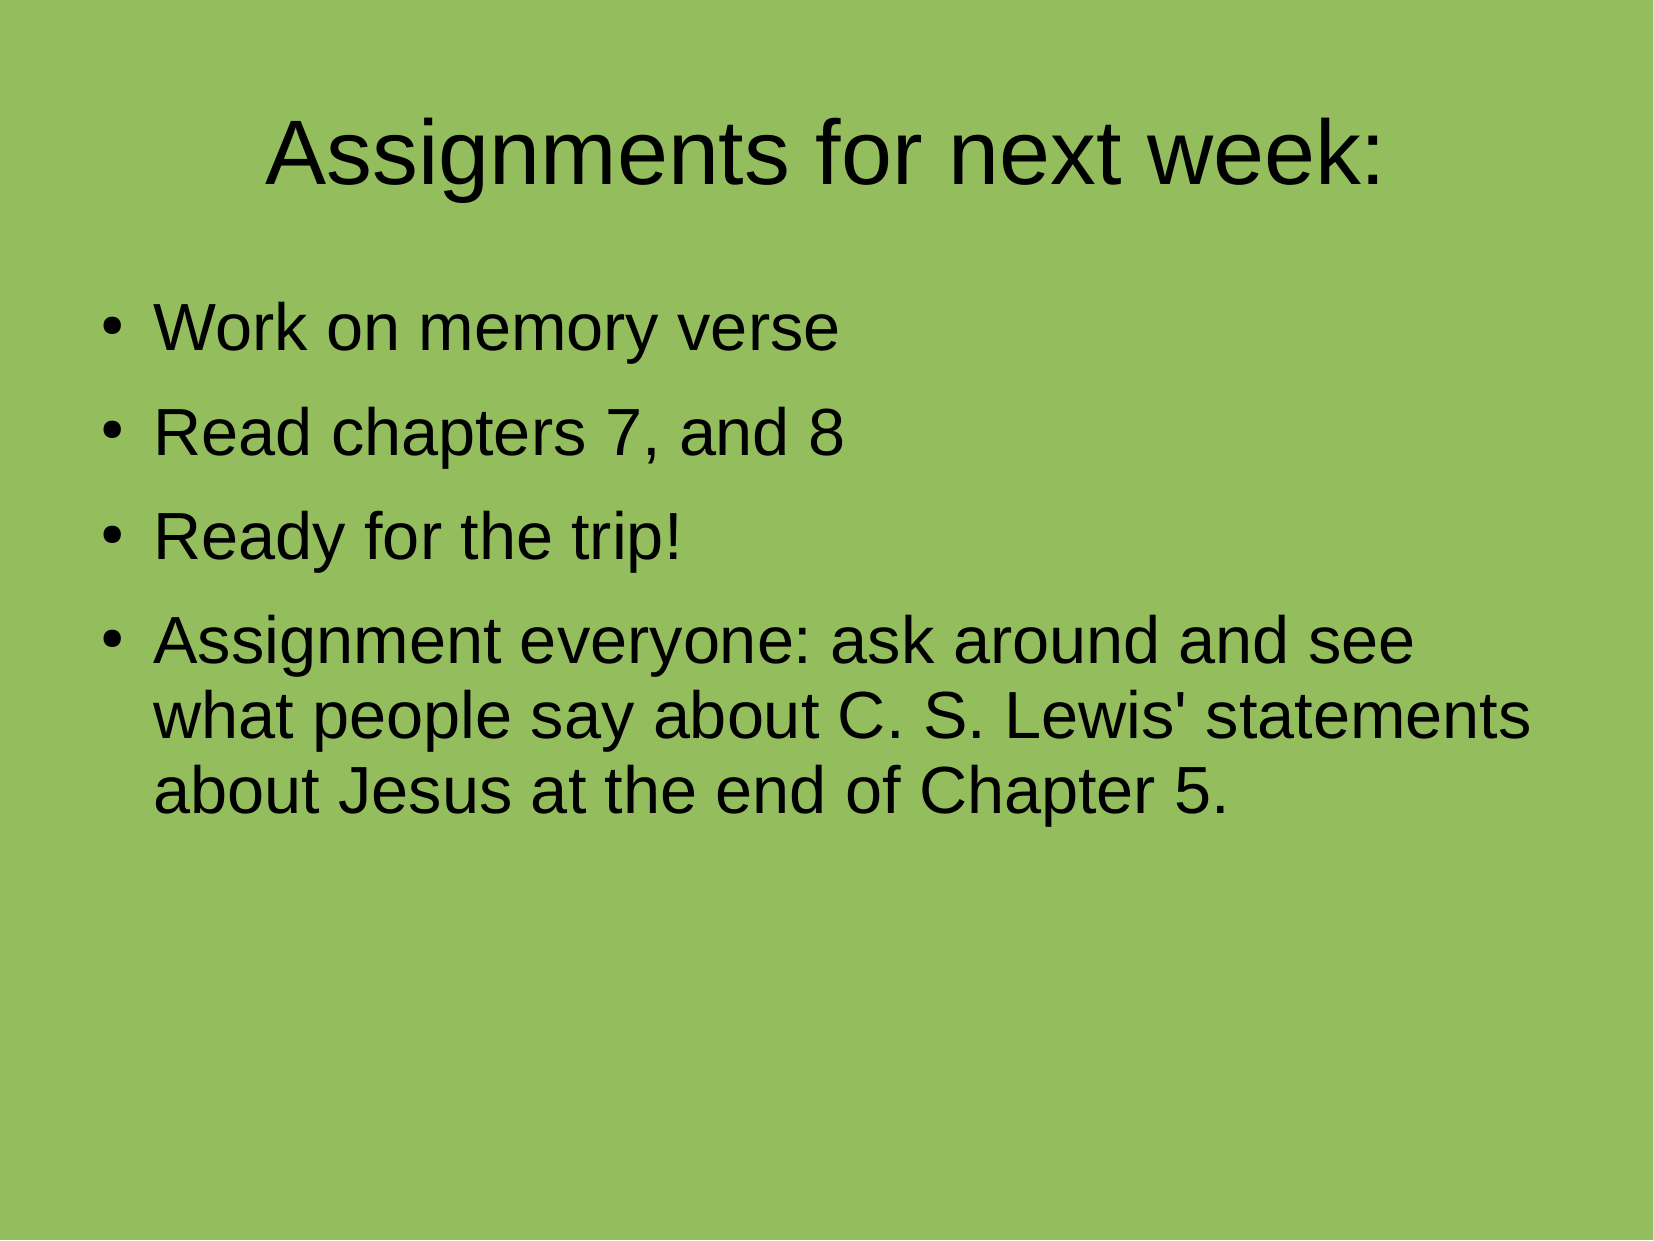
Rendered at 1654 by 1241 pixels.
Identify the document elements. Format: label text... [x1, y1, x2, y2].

list Work on memory verse Read chapters 7, and 8 Ready for the trip! Assignment everyone: ask around and see what people say about C. S. Lewis' statements about Jesus at the end of Chapter 5. [82, 290, 1571, 1109]
title Assignments for next week: [82, 49, 1571, 257]
